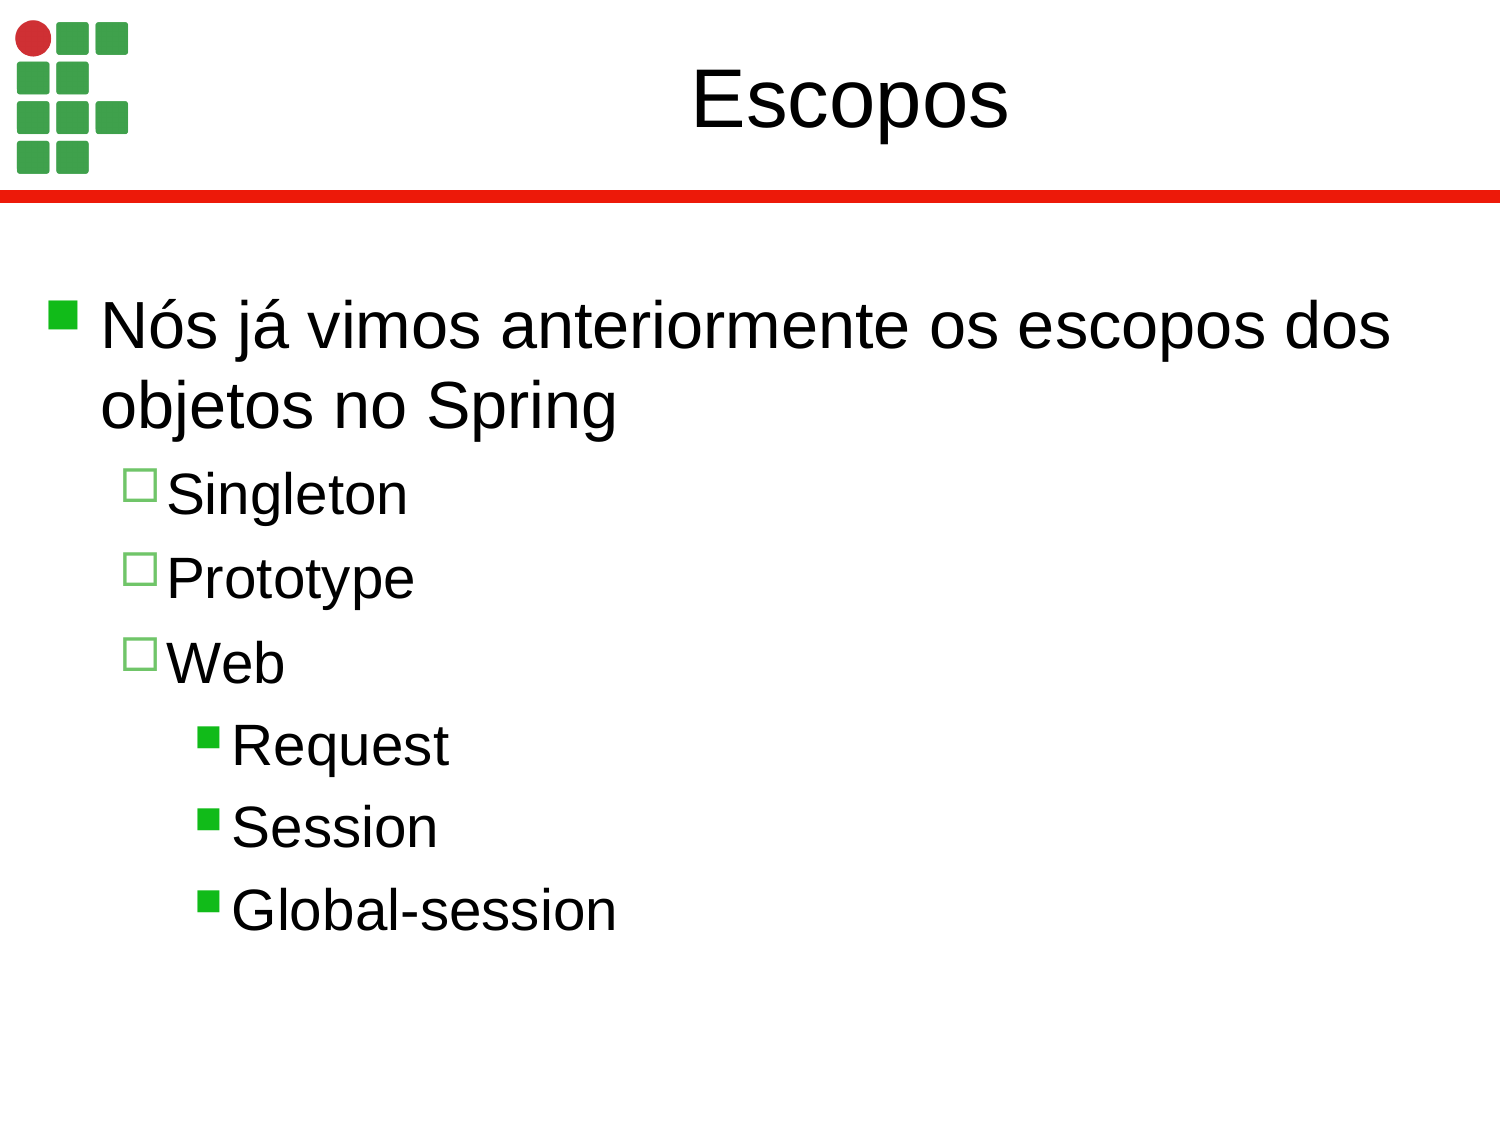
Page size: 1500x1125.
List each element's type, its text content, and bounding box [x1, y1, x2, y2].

picture [14, 16, 130, 178]
list Nós já vimos anteriormente os escopos dos objetos no Spring Singleton Prototype Web Request Session Global-session [29, 219, 1471, 1102]
title Escopos [230, 0, 1471, 188]
